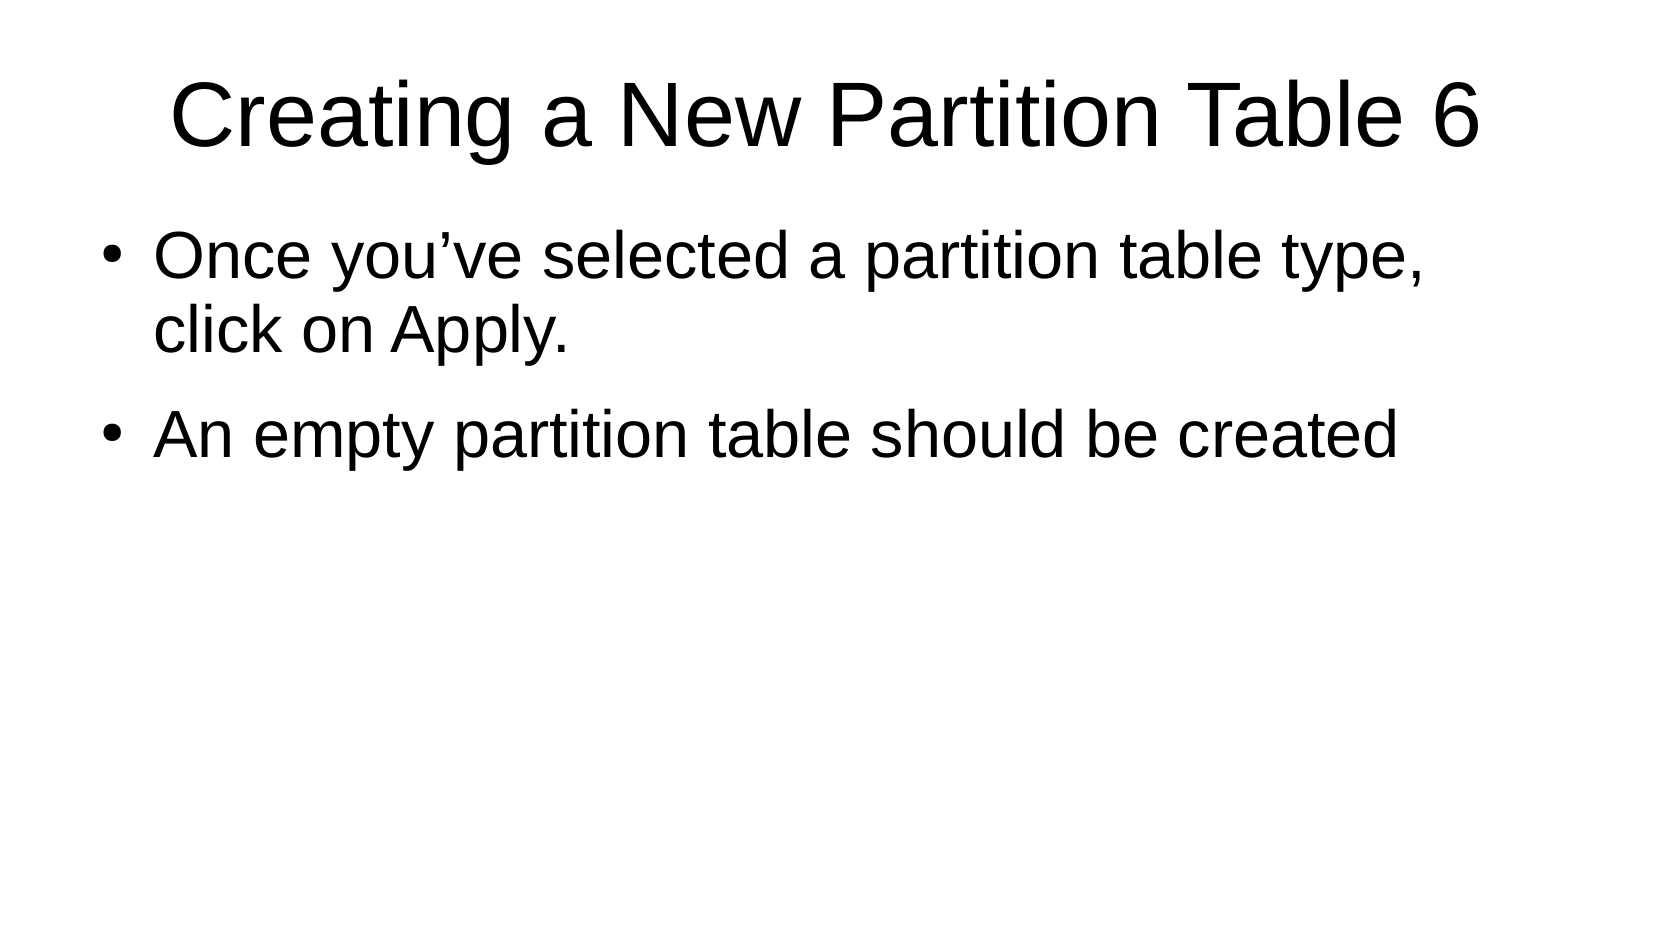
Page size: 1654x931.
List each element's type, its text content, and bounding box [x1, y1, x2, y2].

list Once you’ve selected a partition table type, click on Apply. An empty partition table should be created [82, 217, 1571, 758]
title Creating a New Partition Table 6 [82, 37, 1571, 193]
